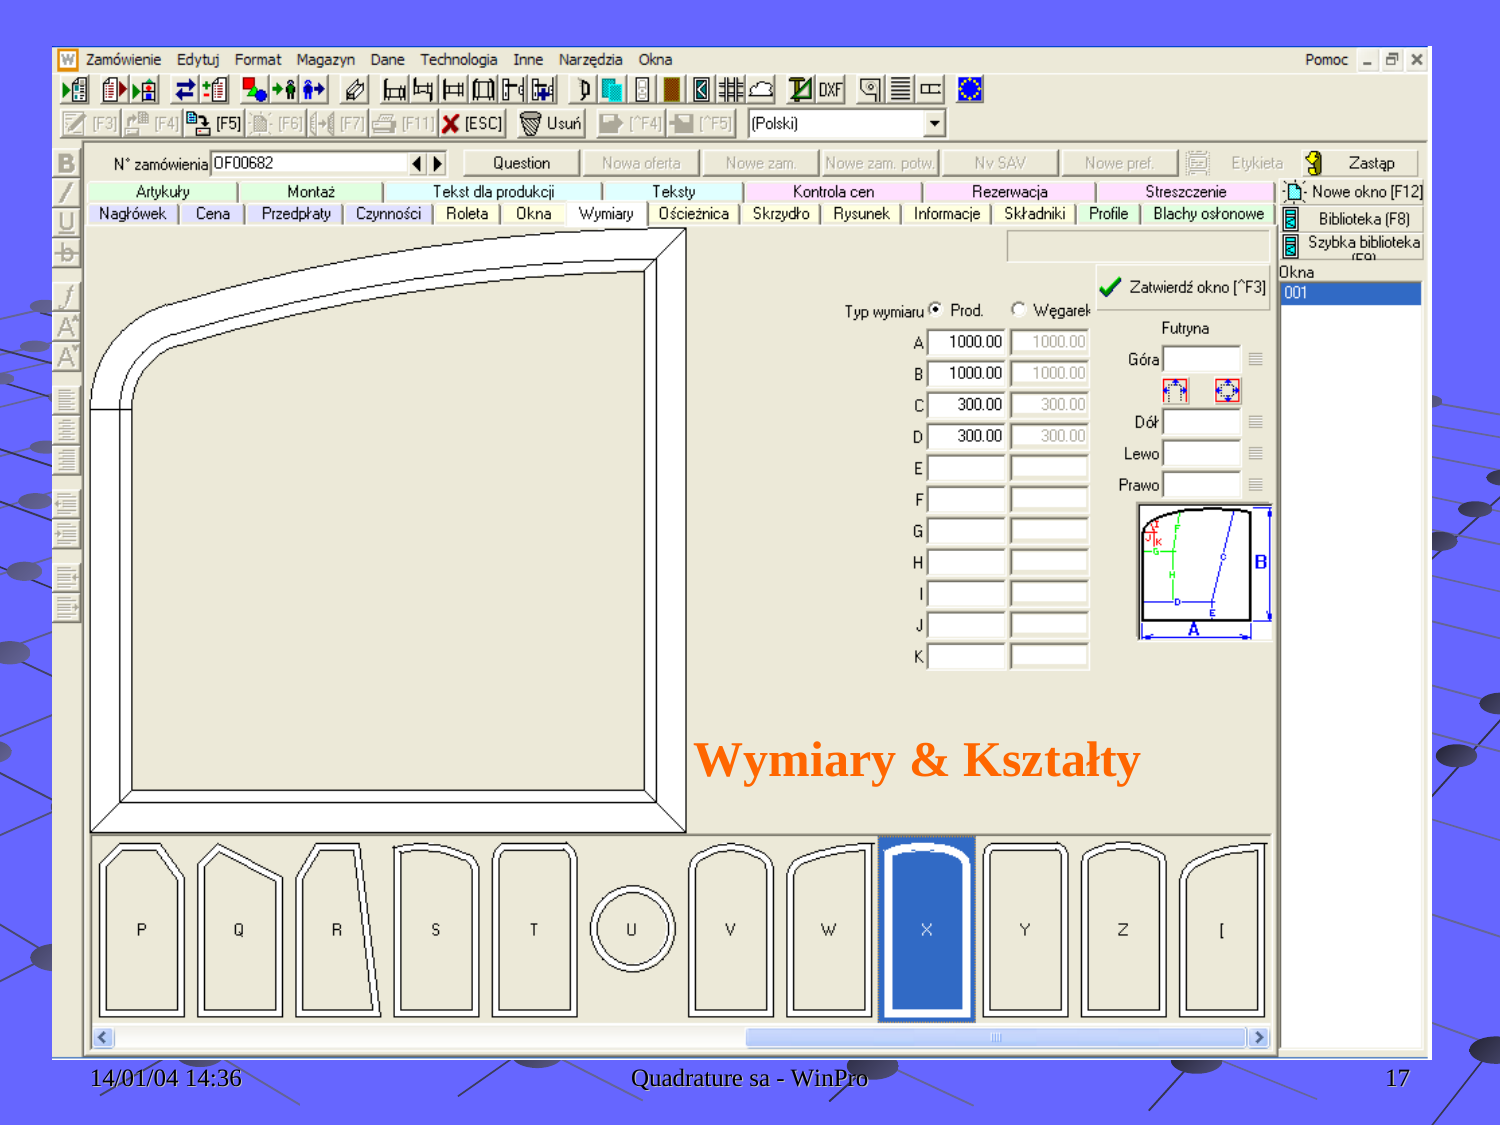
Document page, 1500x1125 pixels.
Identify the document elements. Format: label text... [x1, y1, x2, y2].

picture [52, 46, 1432, 1060]
text_box Wymiary & Kształty [693, 734, 1143, 787]
